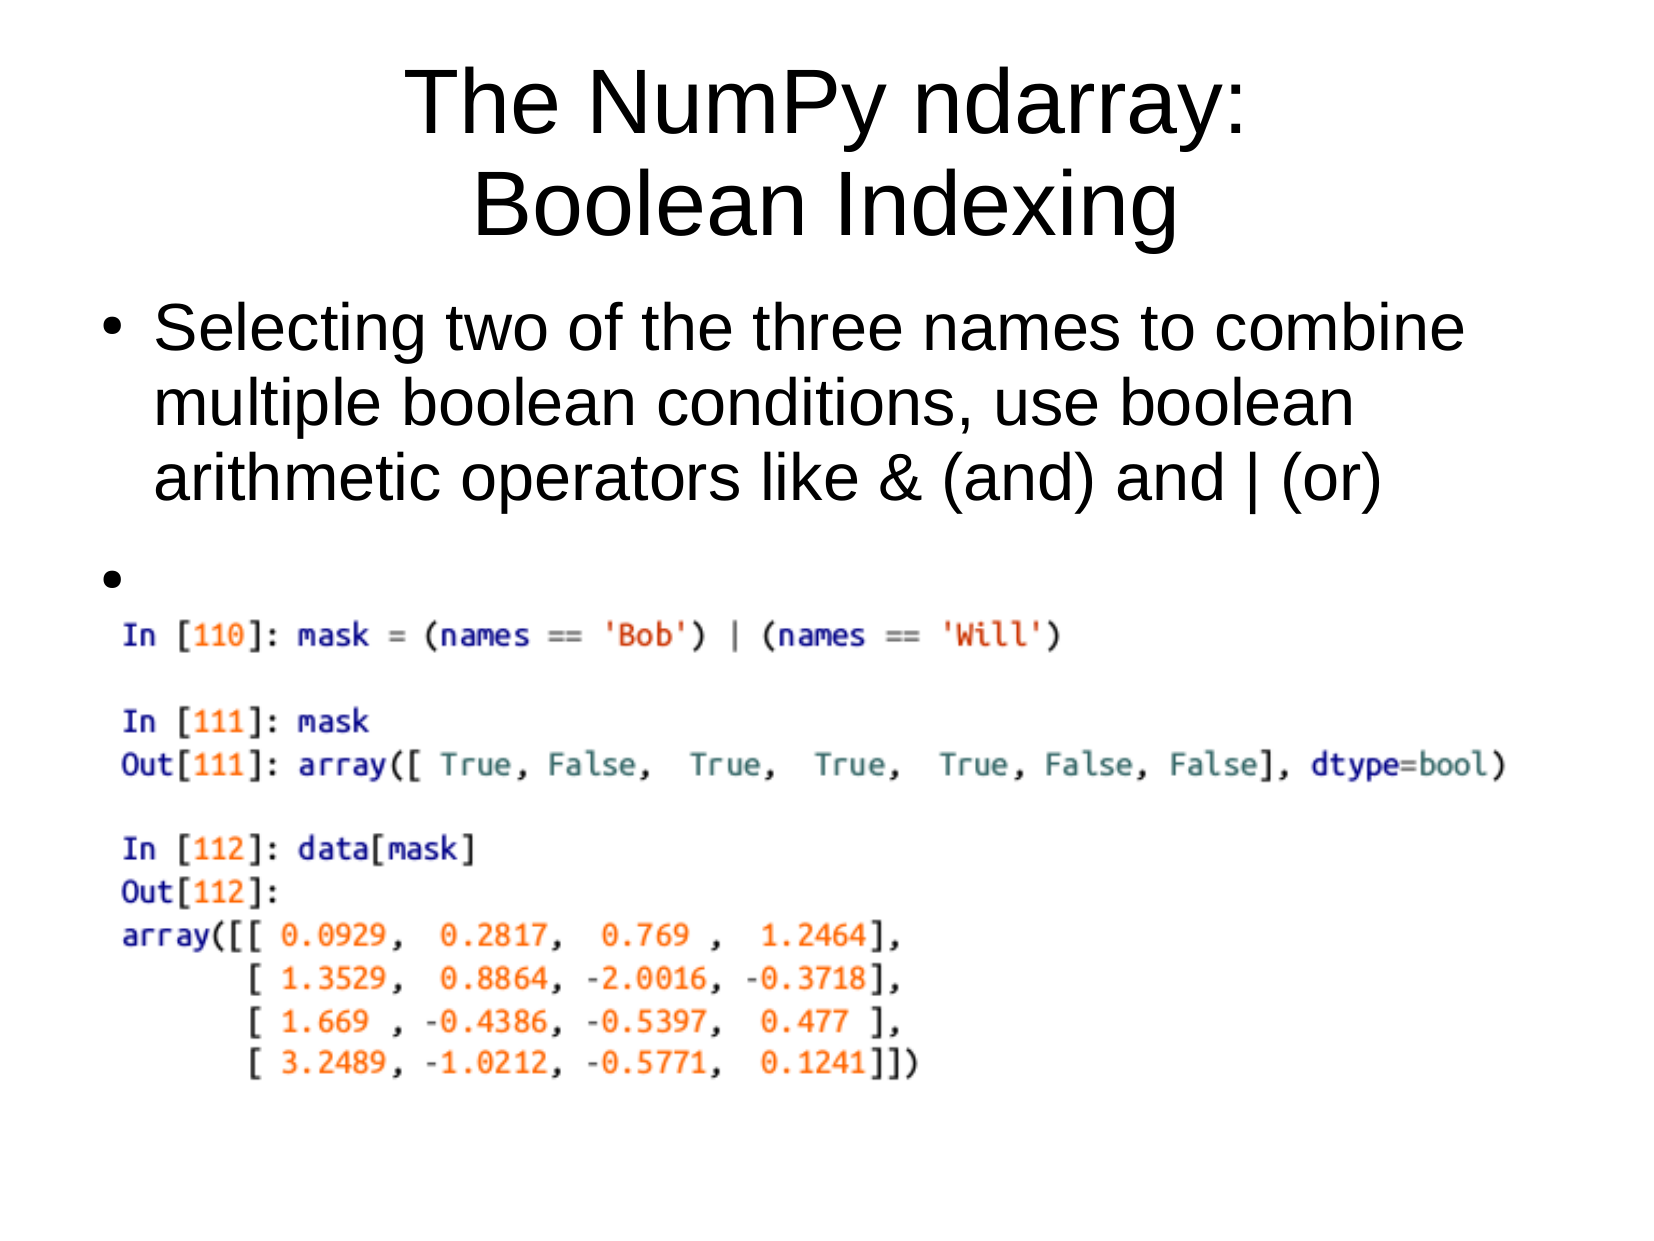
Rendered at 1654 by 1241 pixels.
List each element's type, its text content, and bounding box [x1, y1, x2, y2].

title The NumPy ndarray: Boolean Indexing [82, 49, 1571, 257]
picture [120, 614, 1514, 1091]
list Selecting two of the three names to combine multiple boolean conditions, use boolean arithmetic operators like & (and) and | (or) [82, 290, 1571, 1010]
